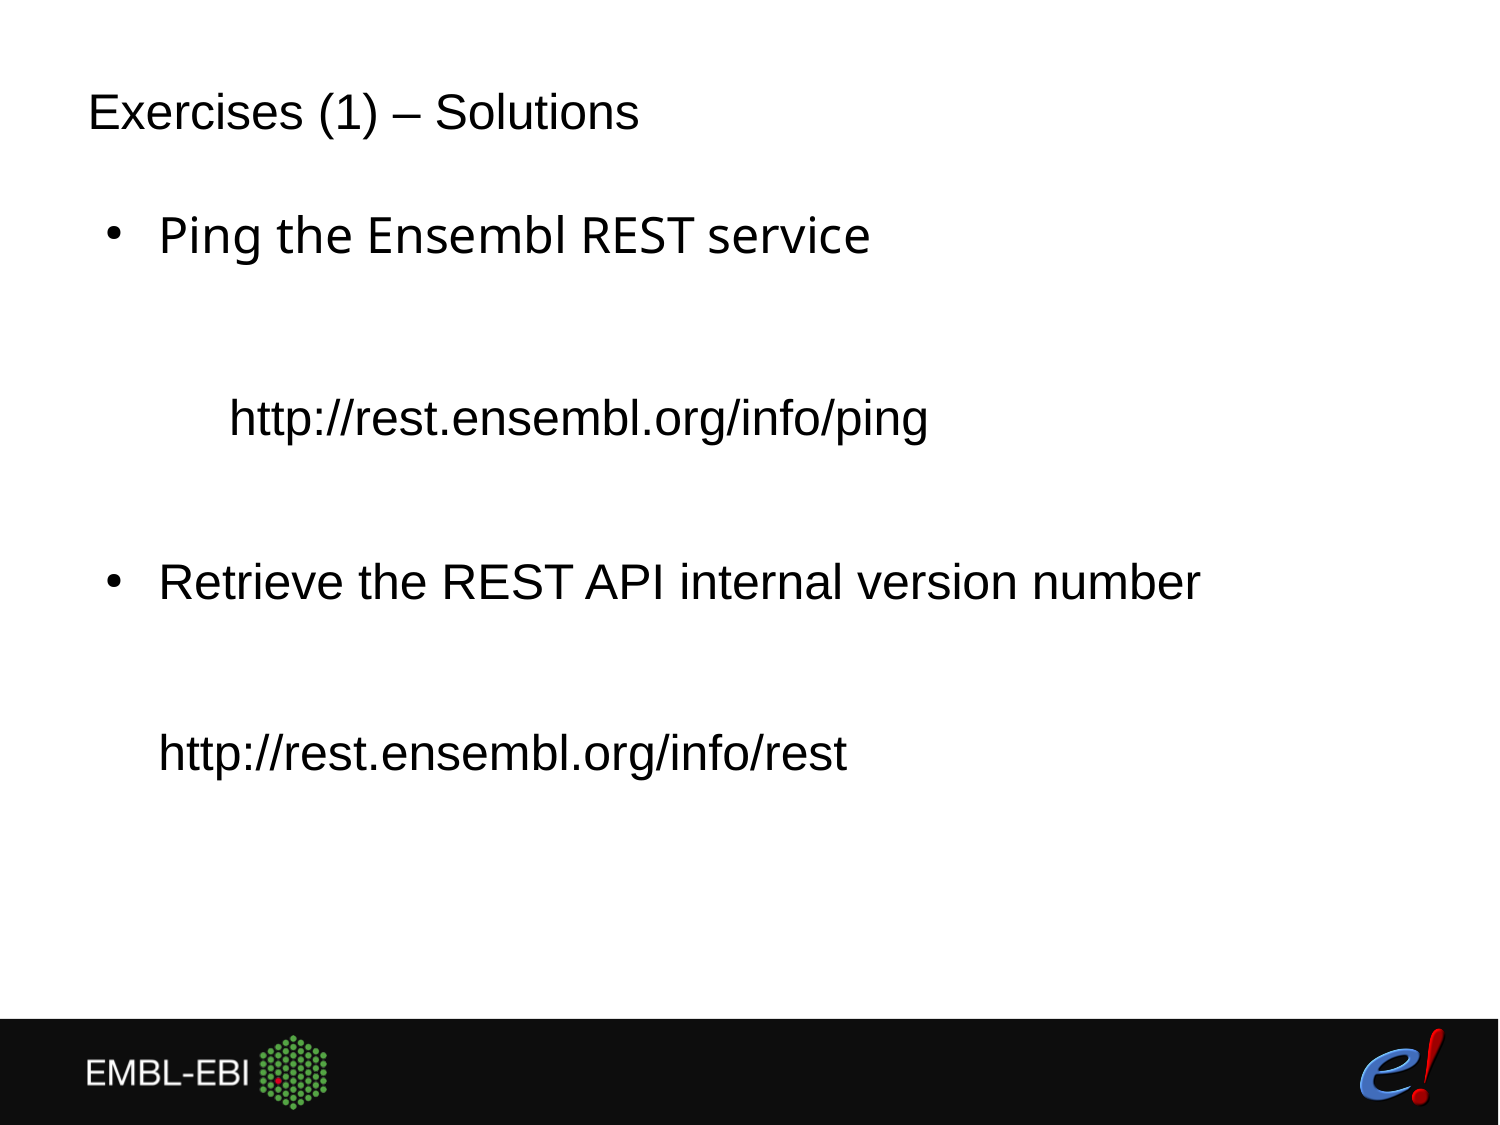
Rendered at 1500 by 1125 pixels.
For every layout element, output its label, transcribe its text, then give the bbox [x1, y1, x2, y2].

list Ping the Ensembl REST service http://rest.ensembl.org/info/ping Retrieve the REST API internal version number http://rest.ensembl.org/info/rest [87, 200, 1425, 914]
picture [87, 1035, 327, 1110]
title Exercises (1) – Solutions [87, 50, 1425, 175]
picture [1357, 1026, 1448, 1112]
